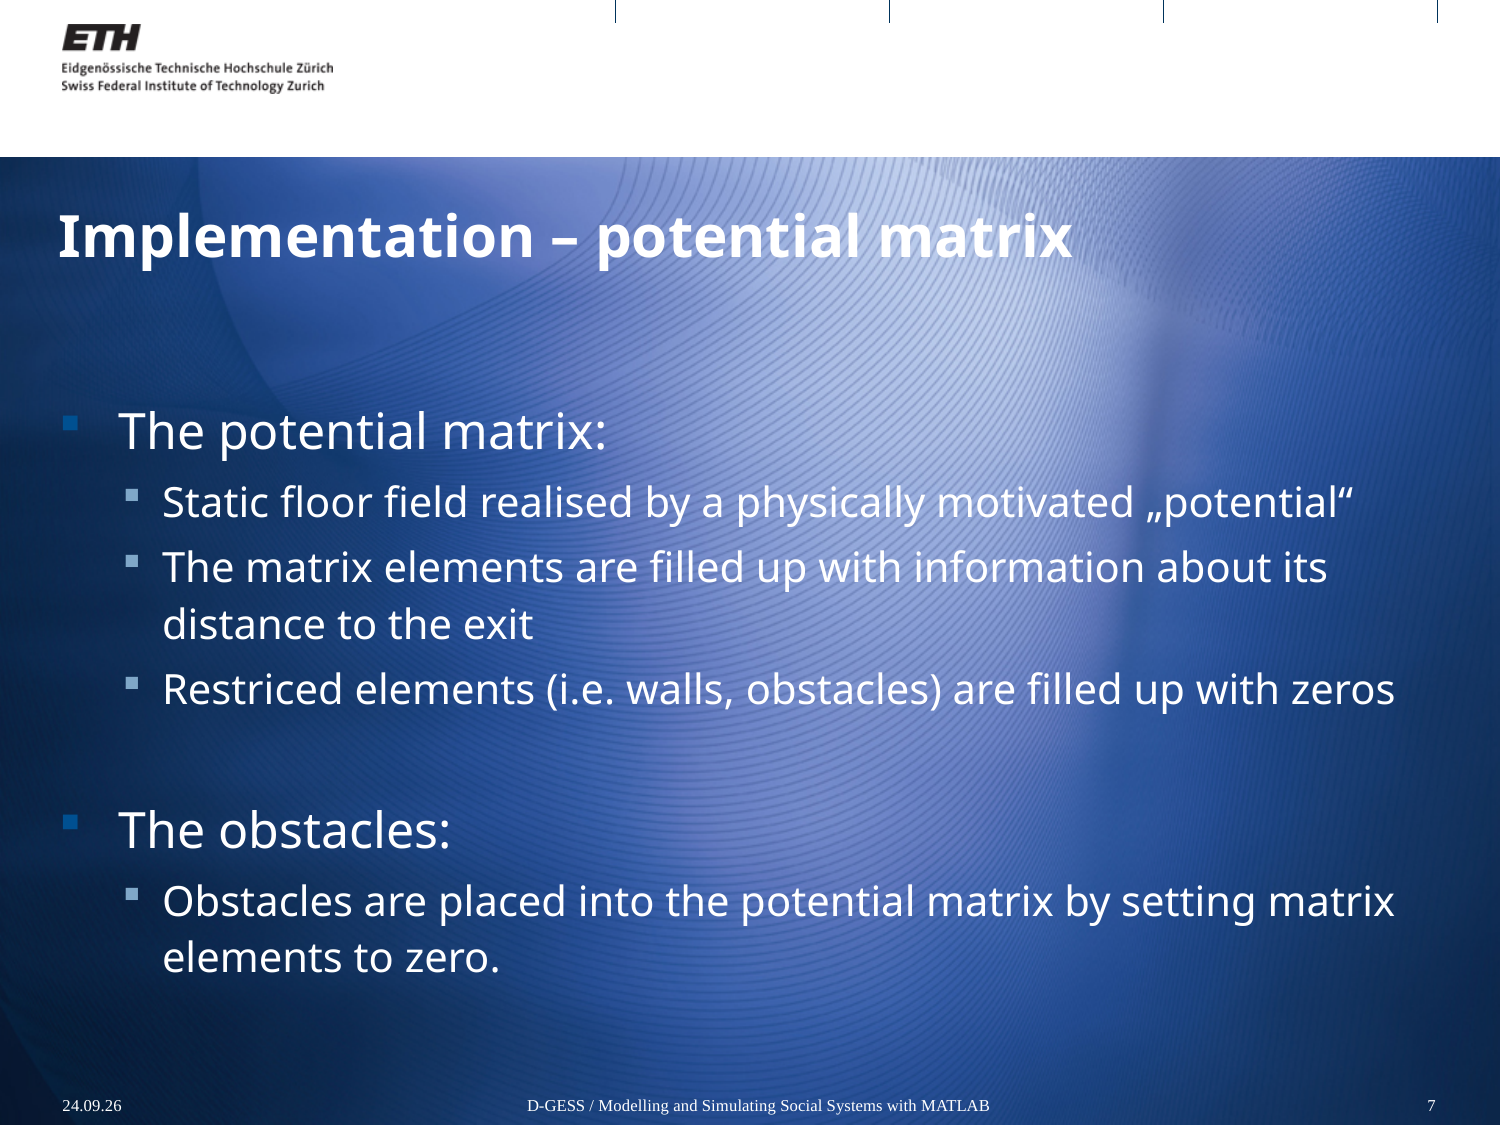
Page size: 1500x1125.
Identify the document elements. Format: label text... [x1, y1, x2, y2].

picture [0, 157, 1500, 1125]
list The potential matrix: Static floor field realised by a physically motivated „potential“ The matrix elements are filled up with information about its distance to the exit Restriced elements (i.e. walls, obstacles) are filled up with zeros The obstacles: Obstacles are placed into the potential matrix by setting matrix elements to zero. [59, 395, 1425, 1018]
picture [62, 24, 333, 94]
title Implementation – potential matrix [59, 194, 1409, 383]
